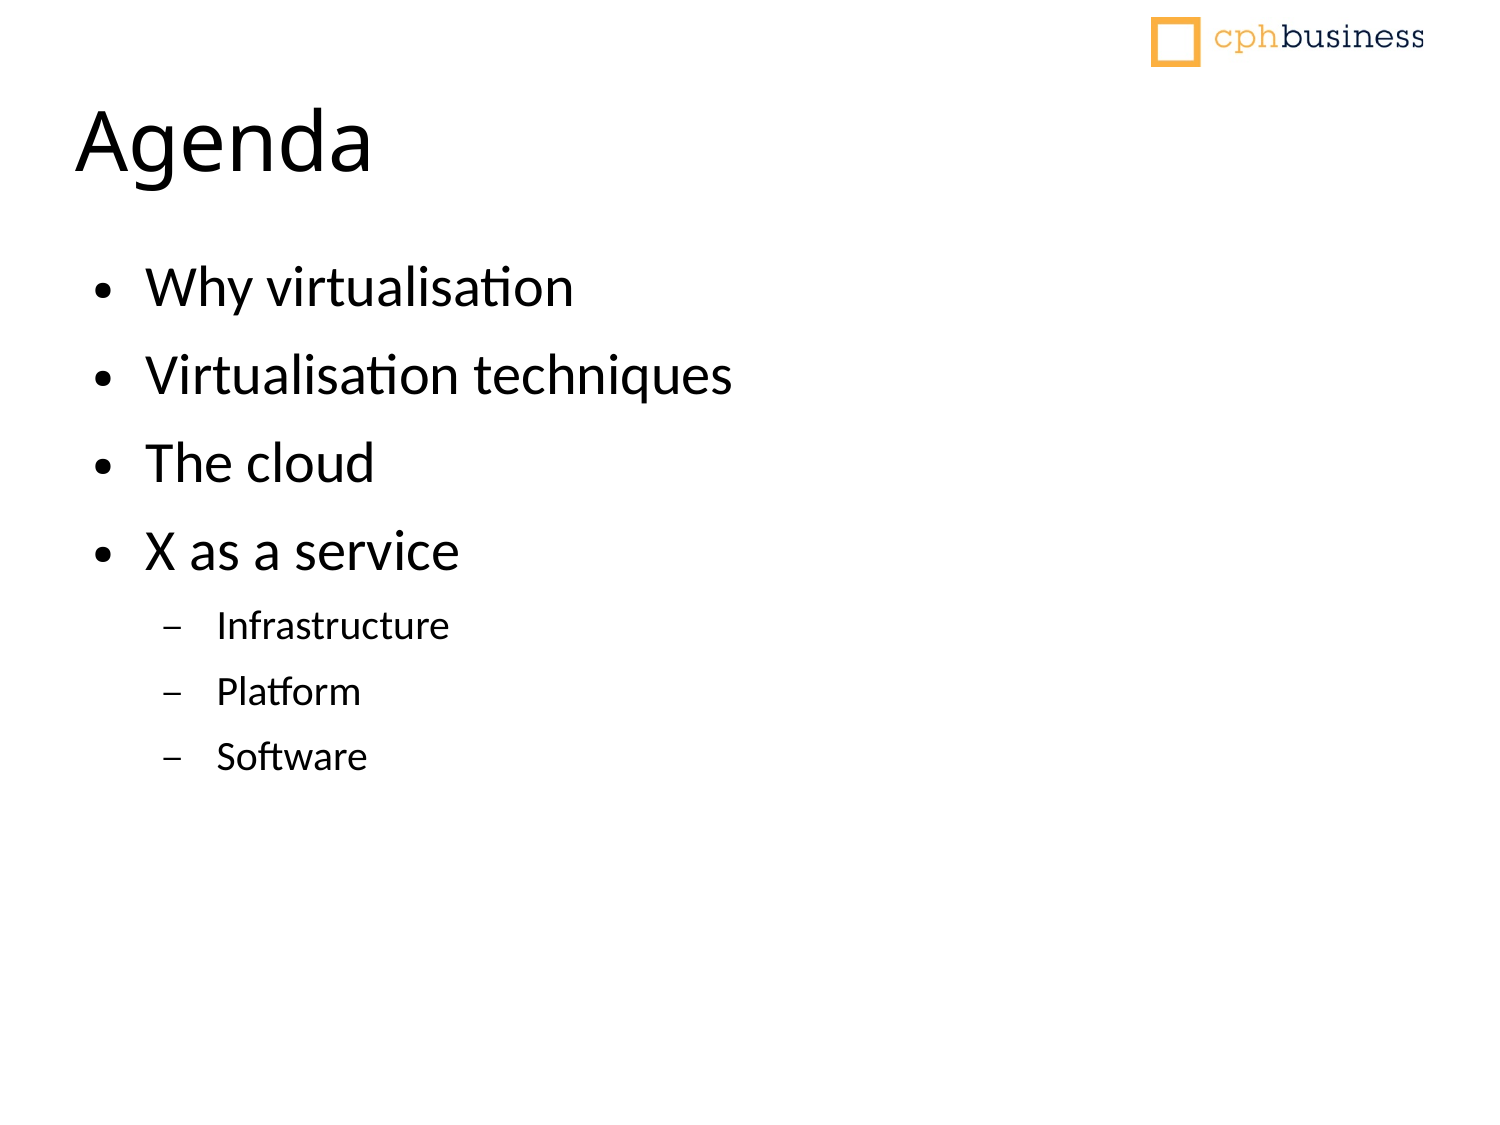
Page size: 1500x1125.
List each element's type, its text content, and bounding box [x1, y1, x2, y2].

list Why virtualisation Virtualisation techniques The cloud X as a service Infrastructure Platform Software [75, 263, 1425, 969]
title Agenda [75, 44, 1425, 233]
picture [1151, 17, 1424, 44]
